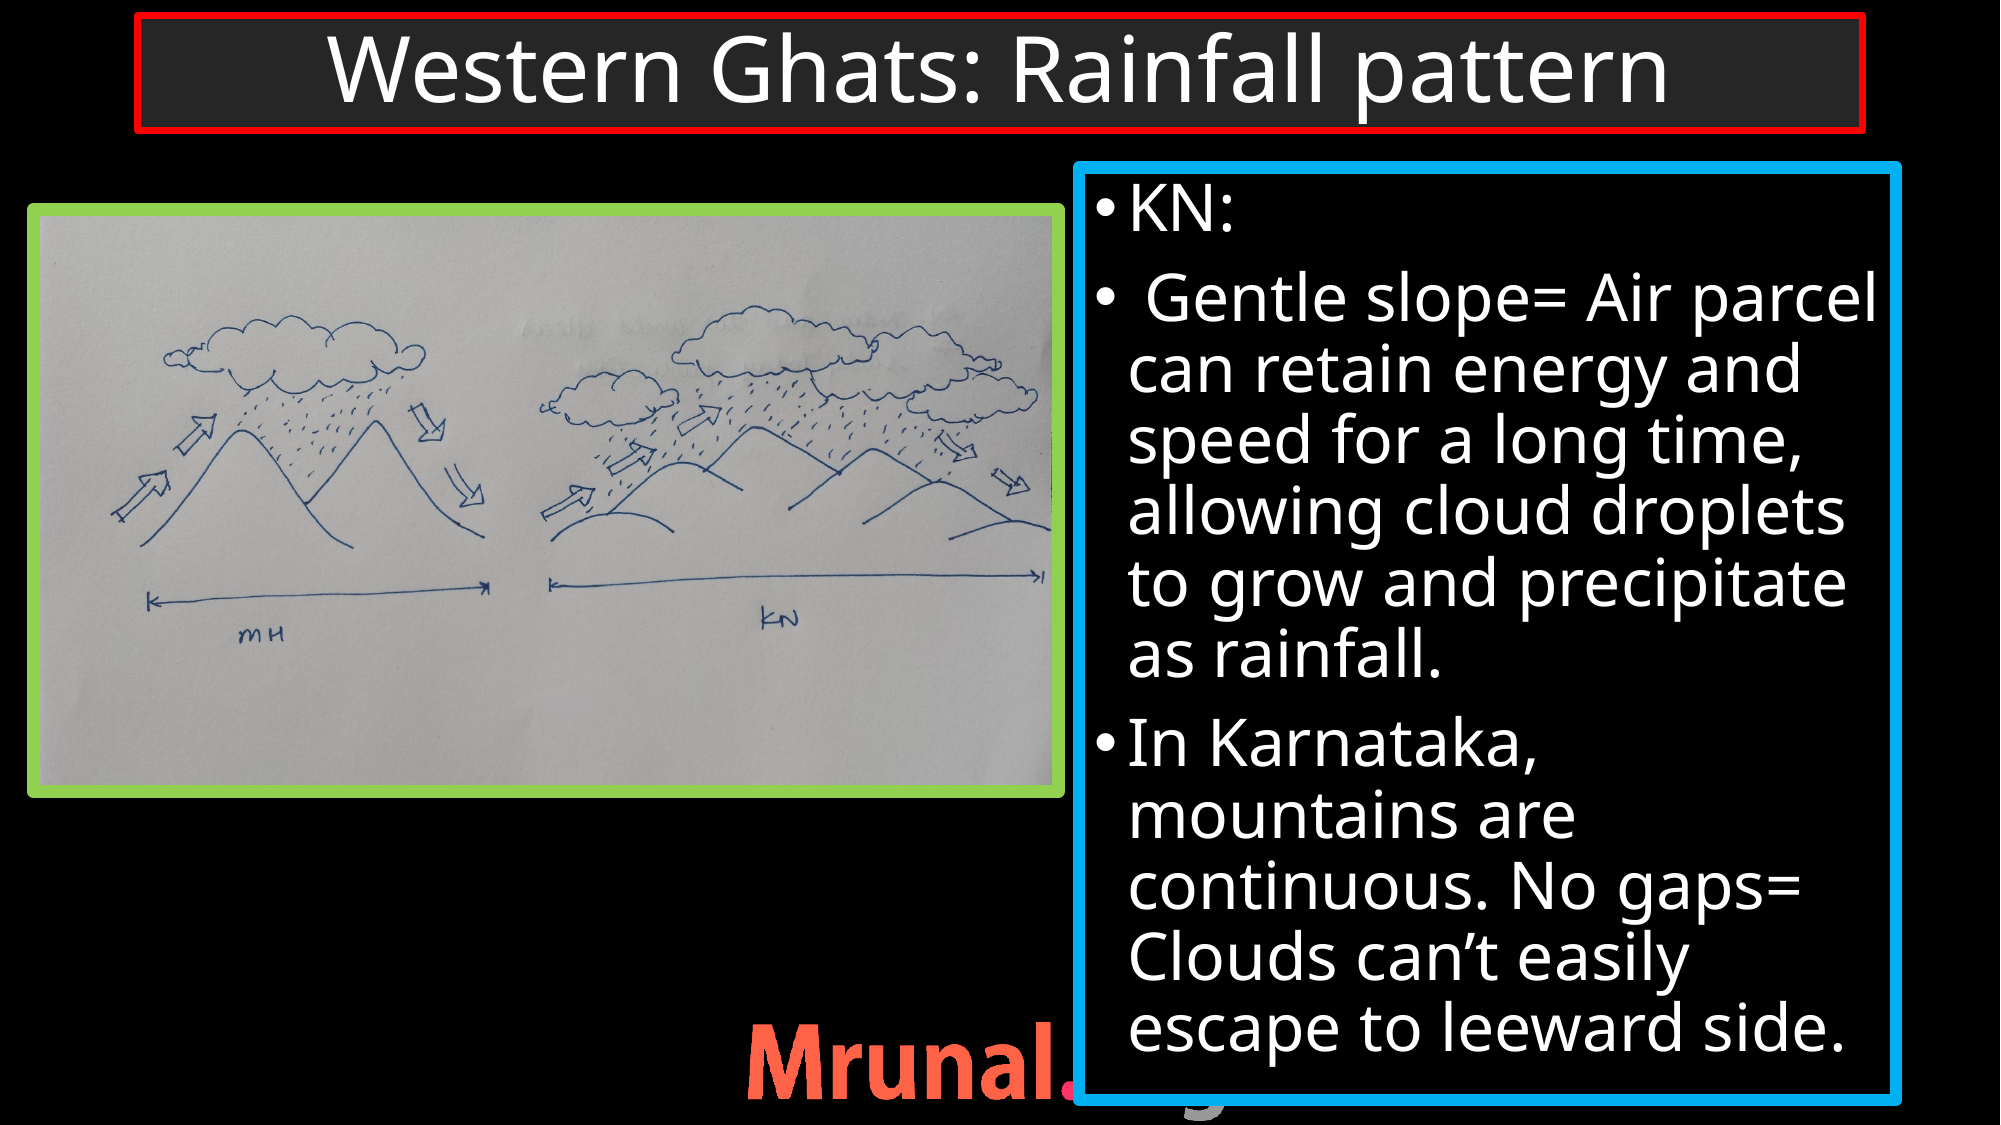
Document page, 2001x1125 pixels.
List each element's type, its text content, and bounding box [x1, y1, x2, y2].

picture [741, 1005, 1230, 1125]
title Western Ghats: Rainfall pattern [137, 15, 1863, 131]
picture [39, 215, 1053, 786]
list KN: Gentle slope= Air parcel can retain energy and speed for a long time, allowing cloud droplets to grow and precipitate as rainfall. In Karnataka, mountains are continuous. No gaps= Clouds can’t easily escape to leeward side. [1079, 167, 1896, 1100]
